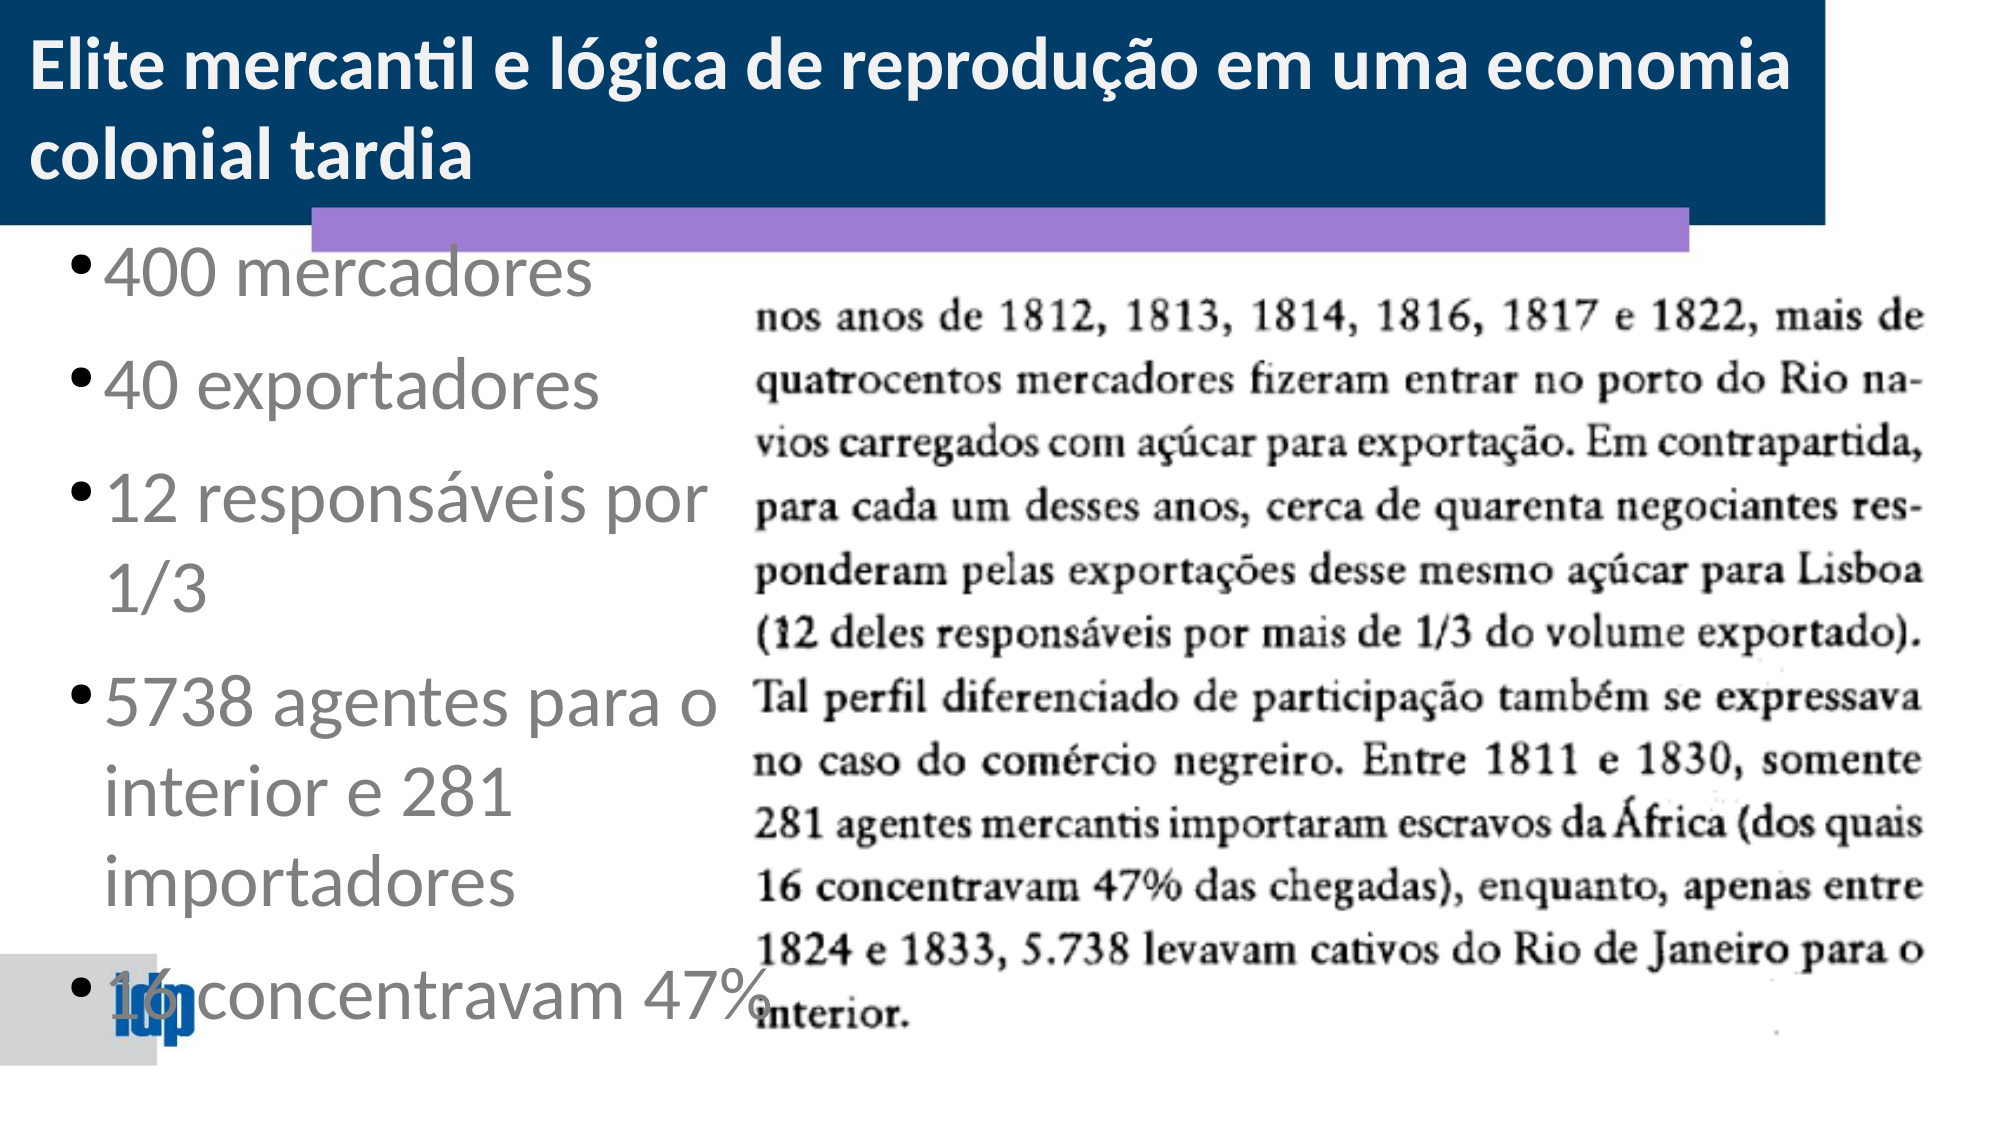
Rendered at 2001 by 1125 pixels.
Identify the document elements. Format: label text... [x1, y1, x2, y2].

picture [0, 0, 2001, 1125]
text_box 400 mercadores 40 exportadores 12 responsáveis por 1/3 5738 agentes para o interior e 281 importadores 16 concentravam 47% [53, 100, 792, 1043]
text_box Elite mercantil e lógica de reprodução em uma economia colonial tardia [15, 6, 1837, 202]
